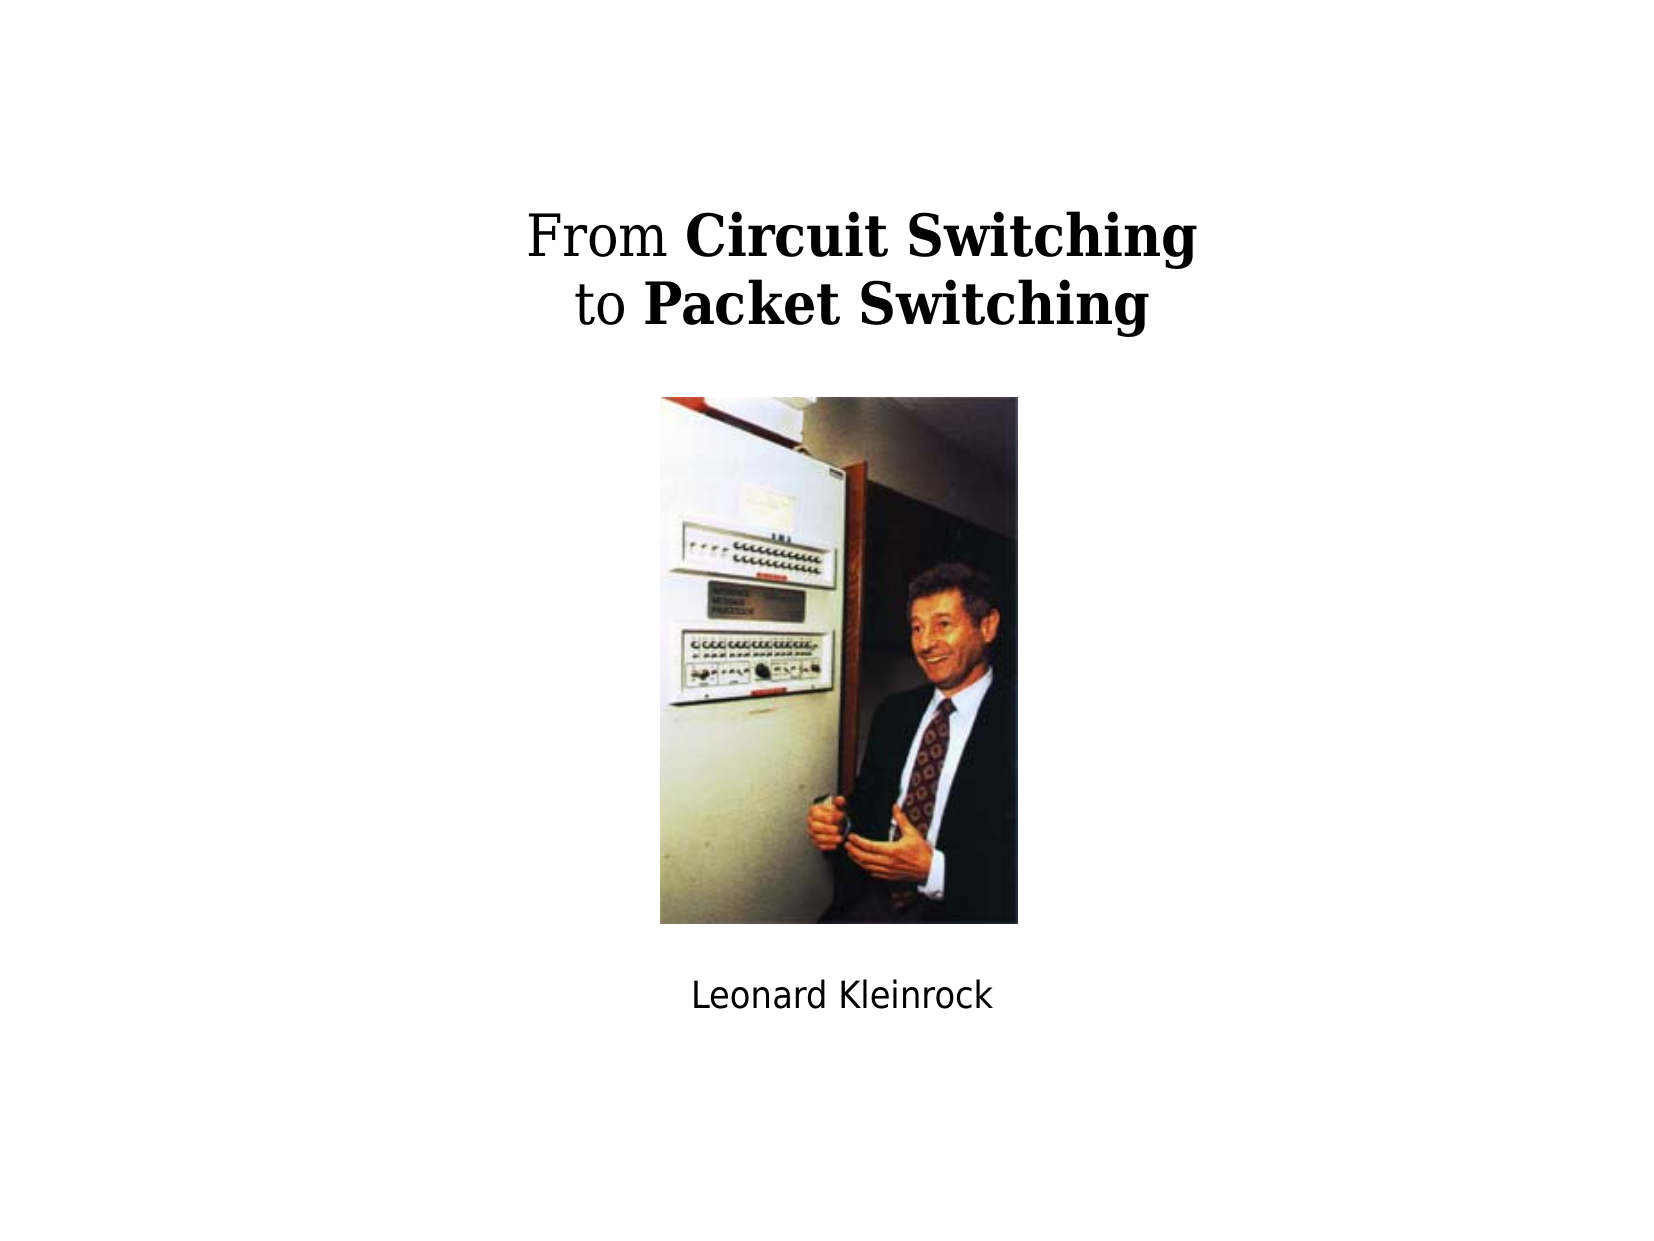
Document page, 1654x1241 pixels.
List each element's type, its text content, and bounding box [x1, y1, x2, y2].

text_box From Circuit Switching to Packet Switching [270, 194, 1456, 347]
text_box Leonard Kleinrock [422, 966, 1263, 1026]
picture [660, 397, 1018, 925]
